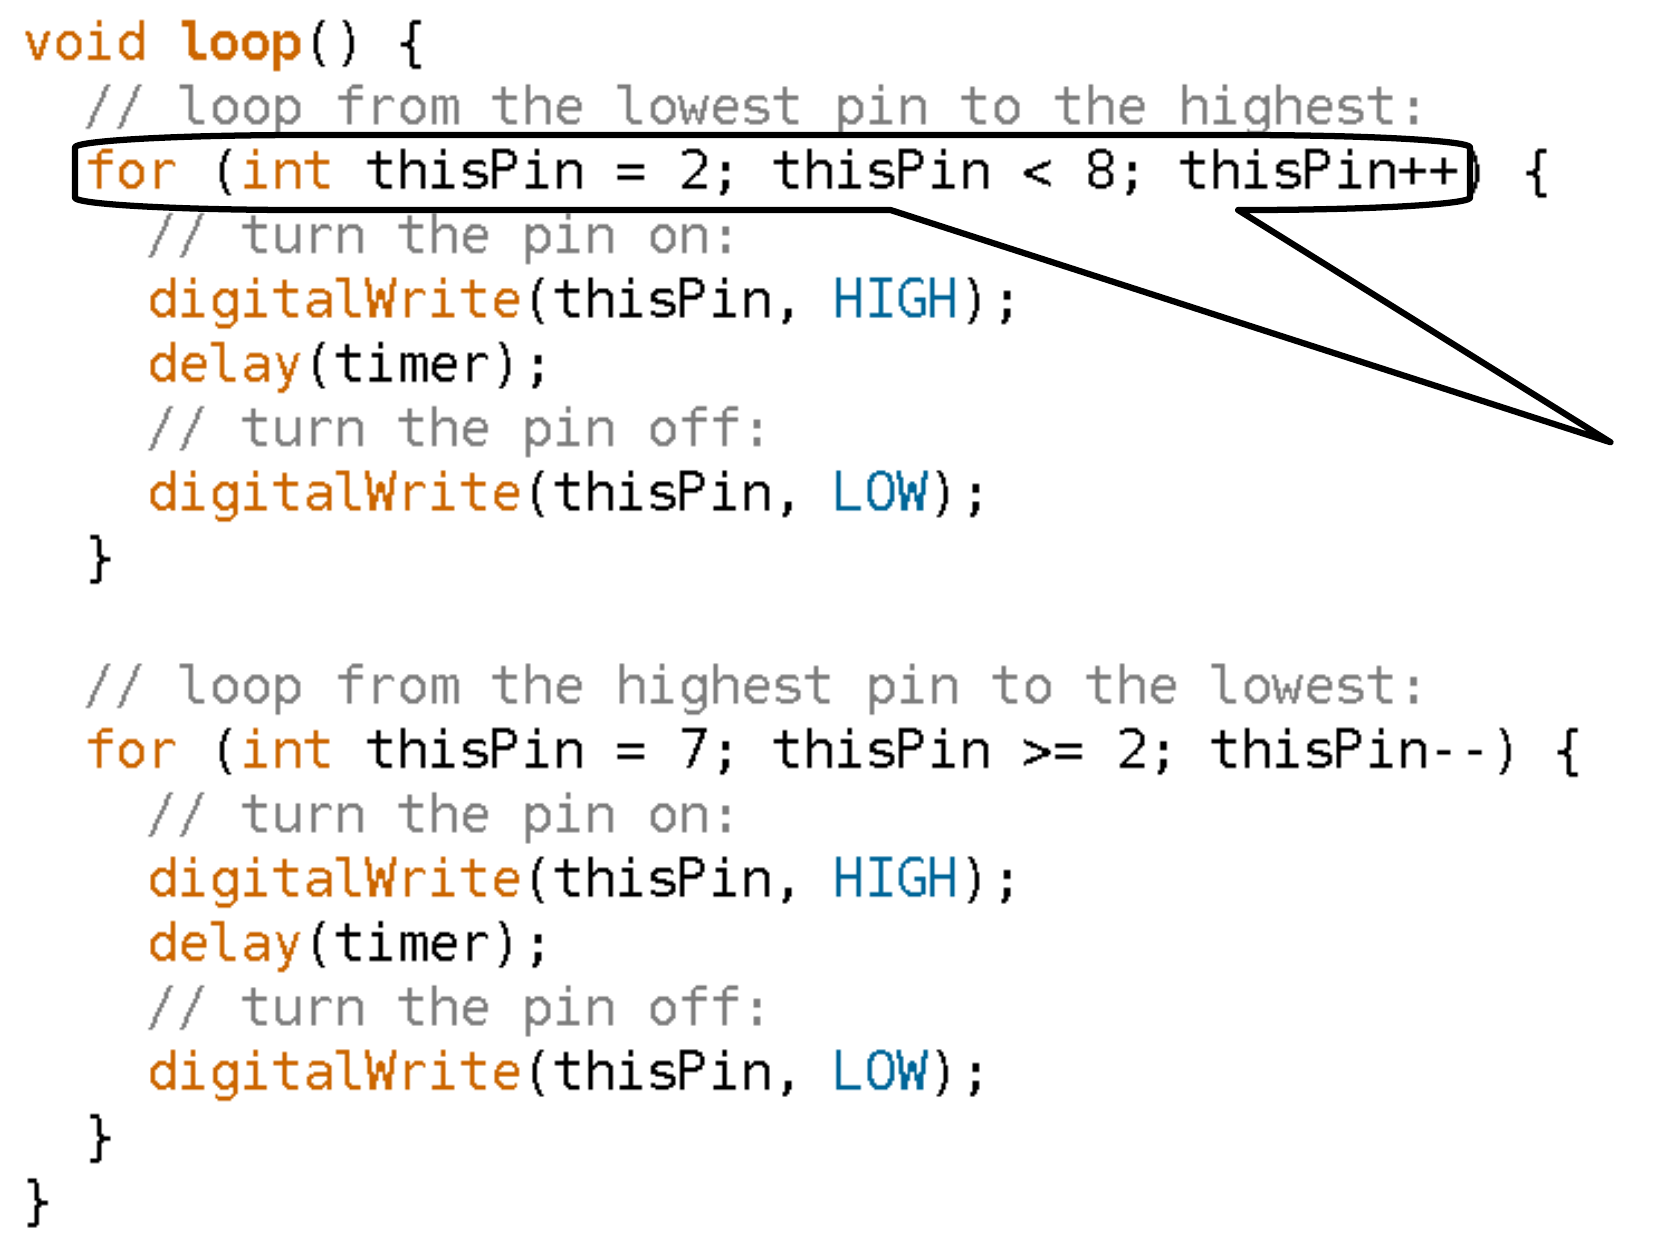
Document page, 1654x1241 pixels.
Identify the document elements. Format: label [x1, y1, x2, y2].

picture [15, 14, 1594, 1239]
text_box [75, 135, 1611, 443]
